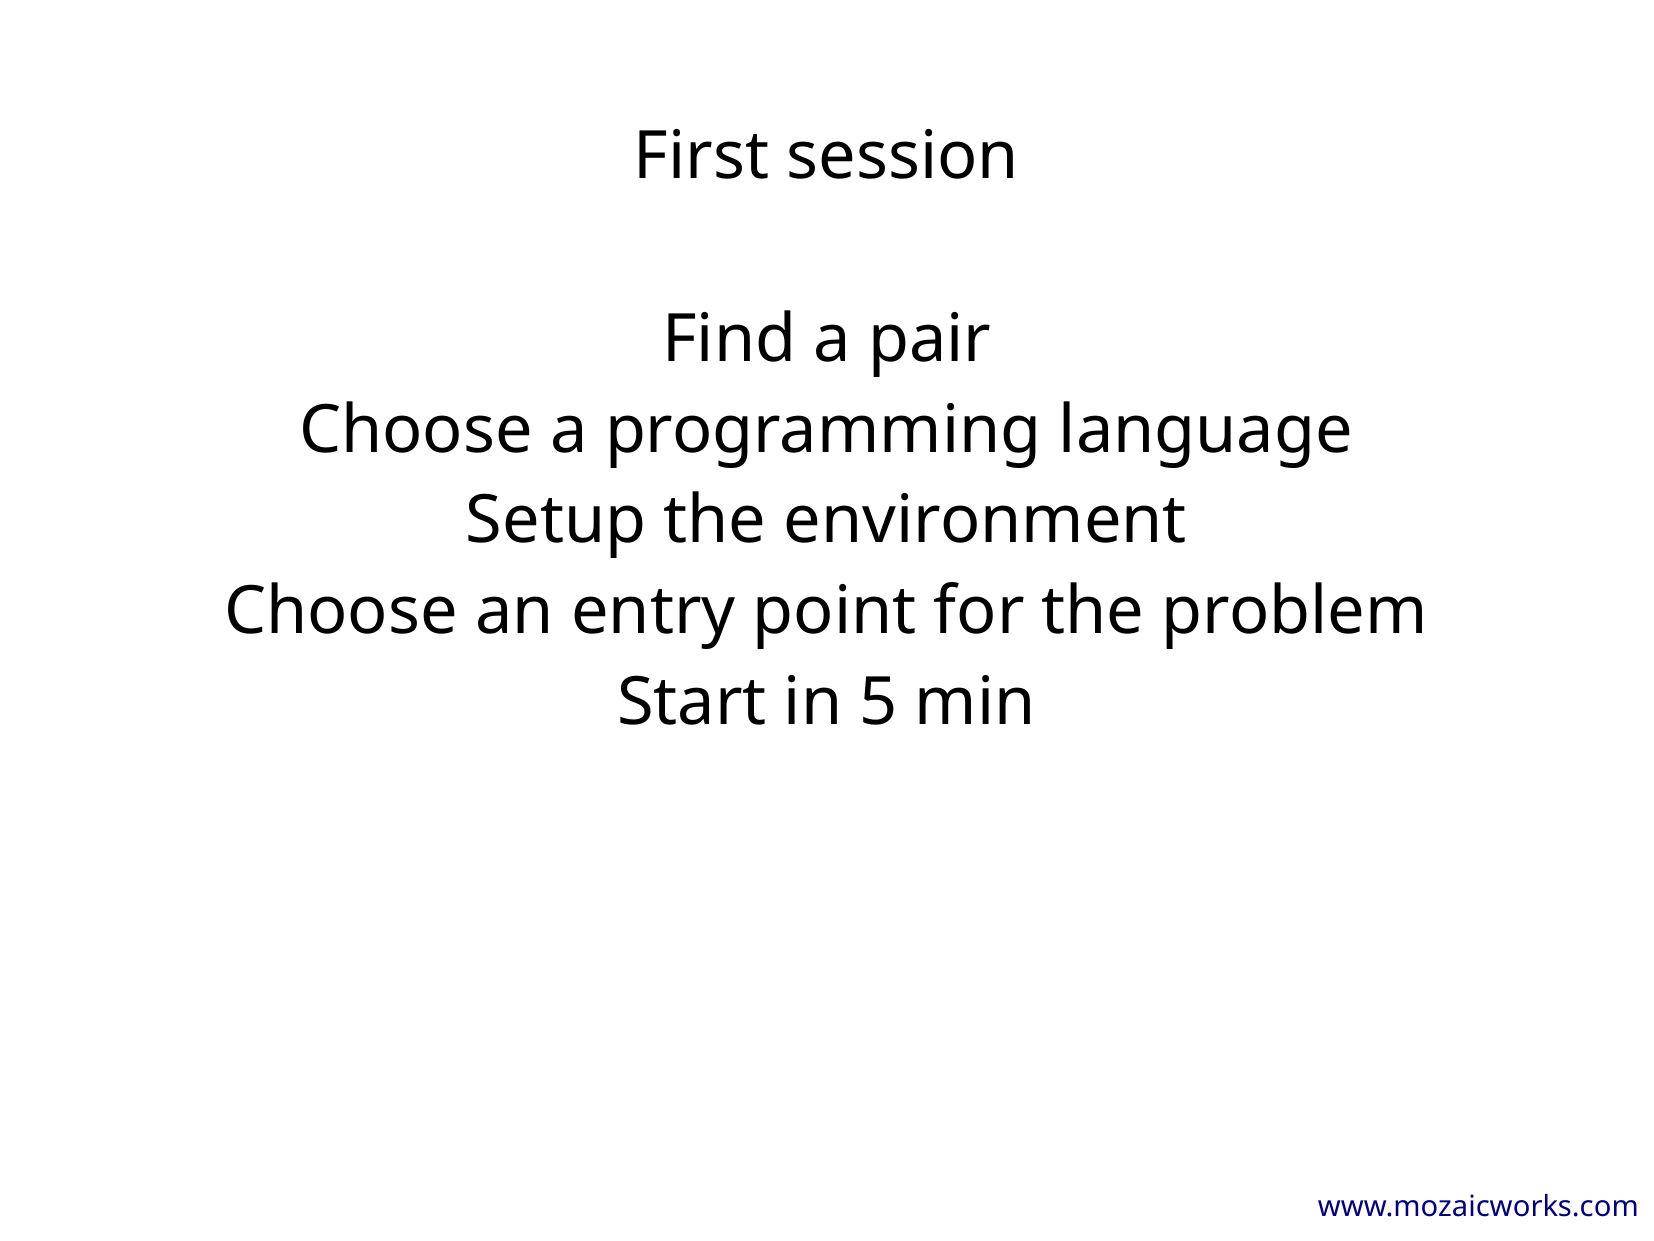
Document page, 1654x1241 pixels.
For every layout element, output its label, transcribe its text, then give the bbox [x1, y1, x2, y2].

text_box www.mozaicworks.com [0, 1178, 1654, 1241]
title First session [82, 49, 1571, 257]
subtitle Find a pair Choose a programming language Setup the environment Choose an entry point for the problem Start in 5 min [82, 290, 1571, 1109]
